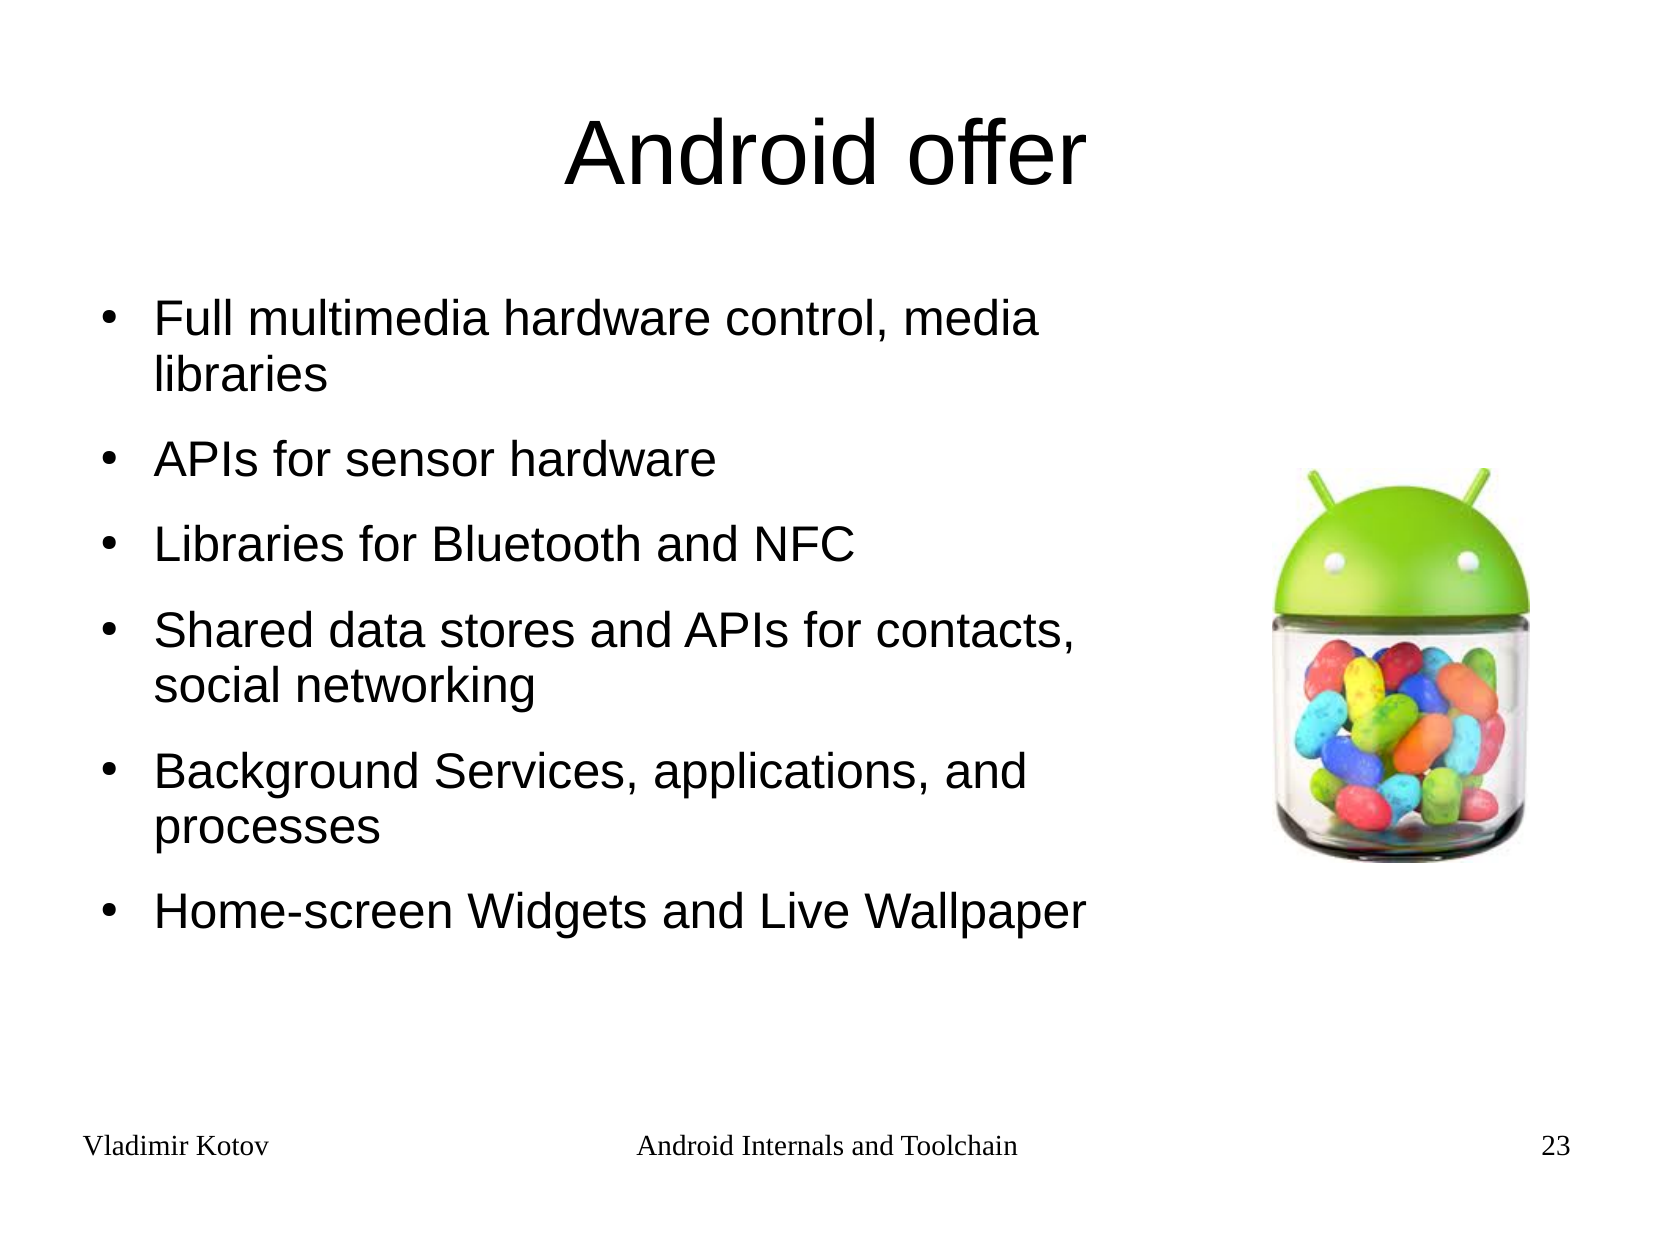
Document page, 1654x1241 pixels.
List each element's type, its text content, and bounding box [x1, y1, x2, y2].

title Android offer [82, 49, 1571, 257]
list Full multimedia hardware control, media libraries APIs for sensor hardware Libraries for Bluetooth and NFC Shared data stores and APIs for contacts, social networking Background Services, applications, and processes Home-screen Widgets and Live Wallpaper [82, 290, 1133, 1109]
picture [1272, 468, 1530, 863]
